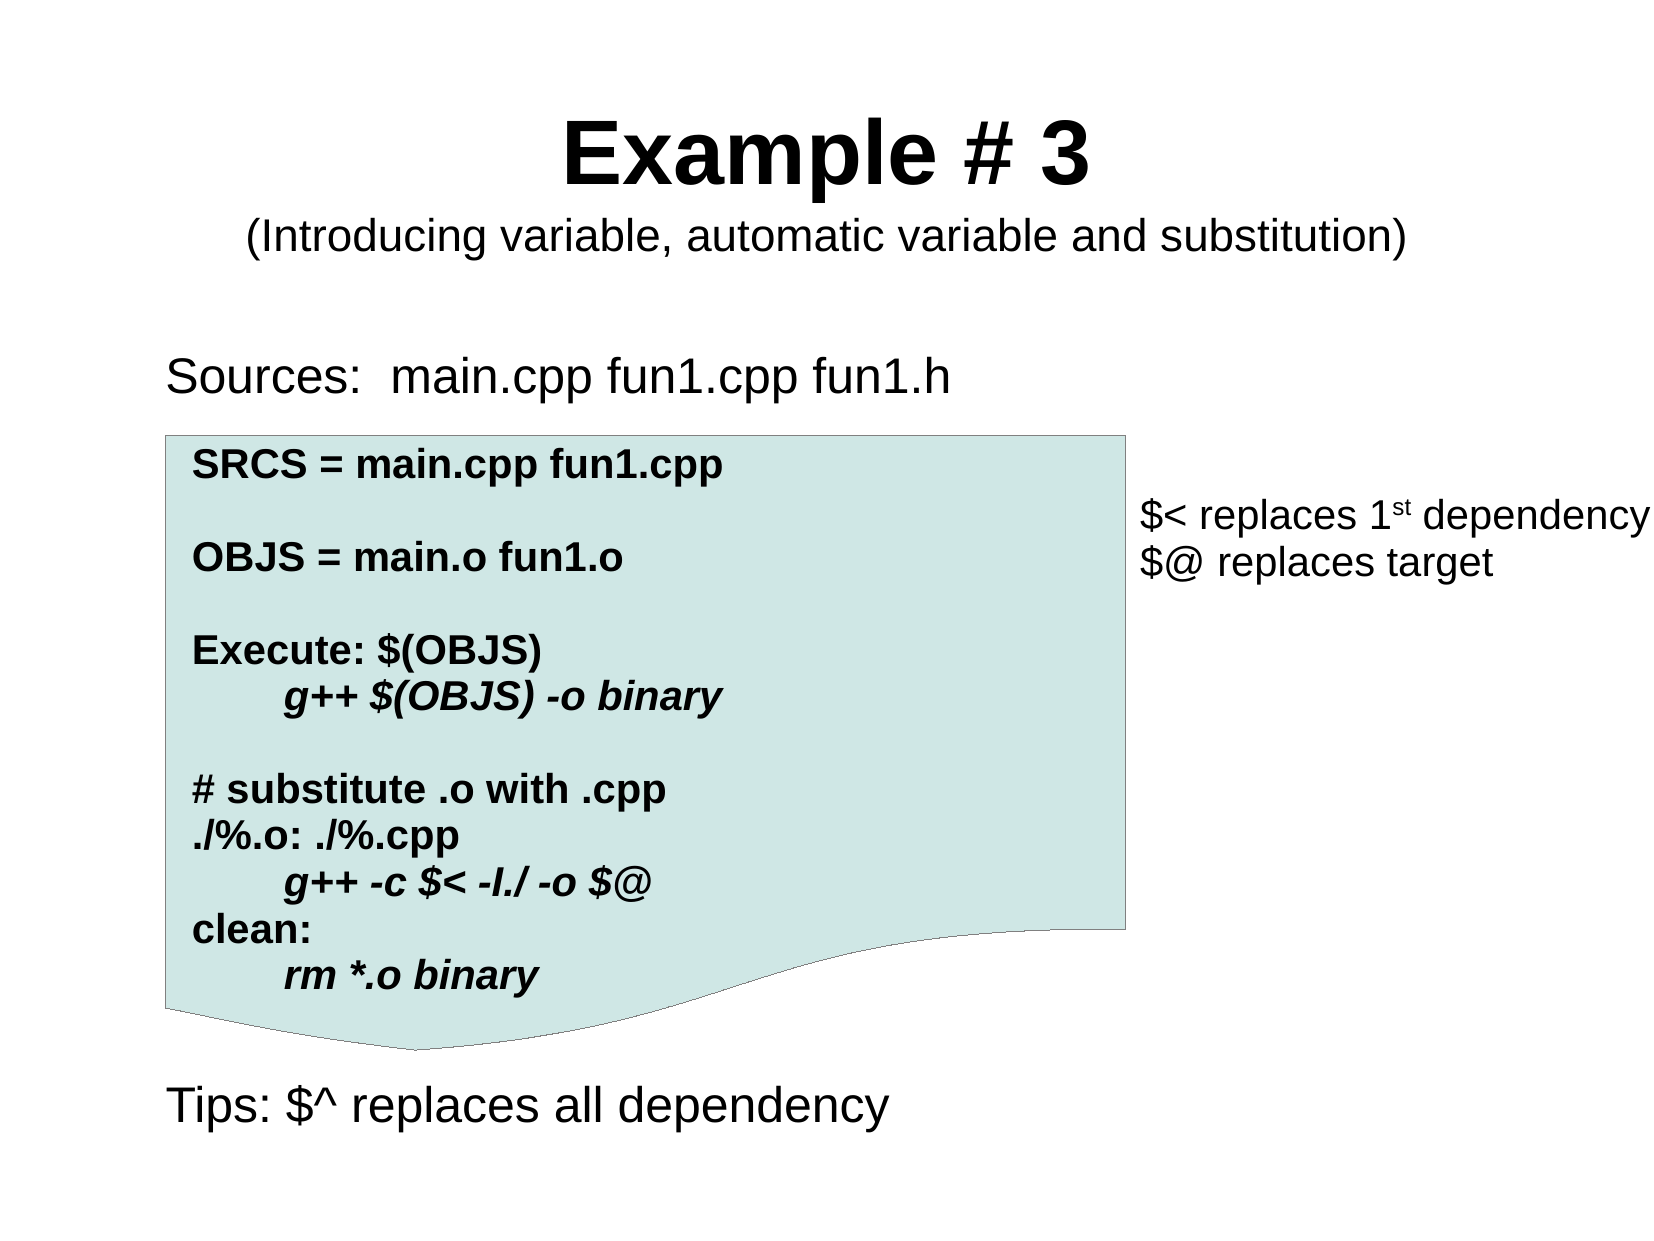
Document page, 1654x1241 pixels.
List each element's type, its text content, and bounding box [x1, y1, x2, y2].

title Tips: $^ replaces all dependency [165, 1001, 1654, 1209]
title $< replaces 1st dependency $@ replaces target [1140, 435, 1654, 643]
title SRCS = main.cpp fun1.cpp OBJS = main.o fun1.o Execute: $(OBJS) g++ $(OBJS) -o binary # substitute .o with .cpp ./%.o: ./%.cpp g++ -c $< -I./ -o $@ clean: rm *.o binary [191, 440, 1654, 999]
text_box [165, 481, 696, 1051]
title Sources: main.cpp fun1.cpp fun1.h [165, 272, 1654, 481]
title (Introducing variable, automatic variable and substitution) [82, 132, 1571, 340]
title Example # 3 [82, 49, 1571, 132]
